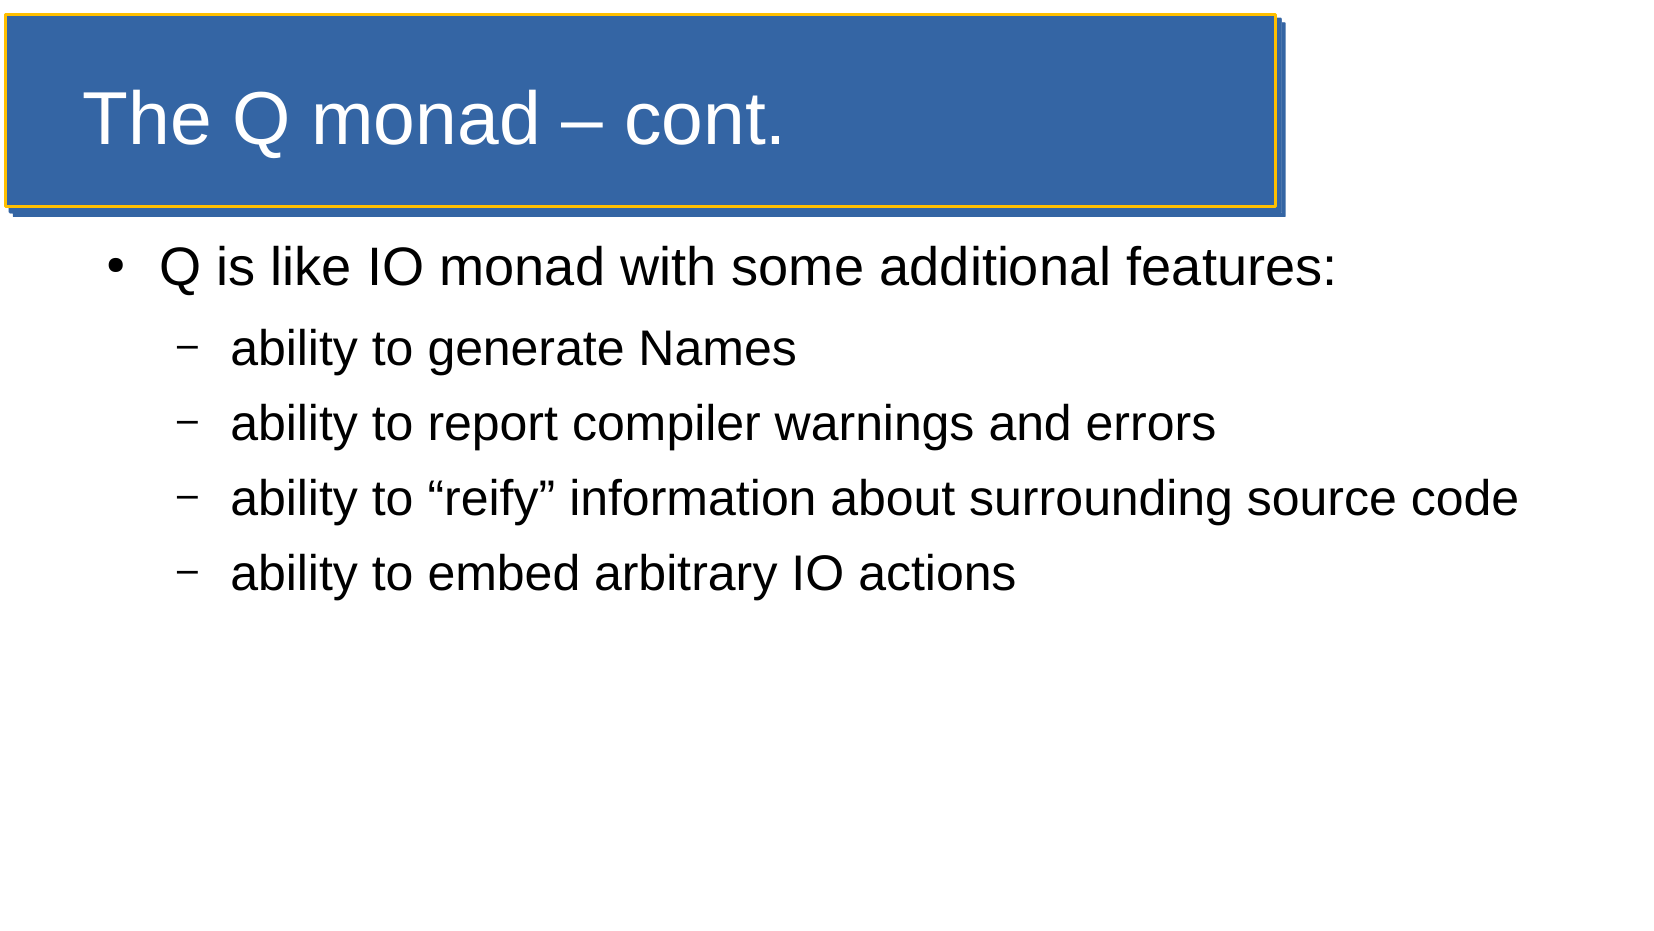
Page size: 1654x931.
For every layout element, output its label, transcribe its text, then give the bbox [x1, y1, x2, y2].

title The Q monad – cont. [82, 44, 1235, 192]
list Q is like IO monad with some additional features: ability to generate Names ability to report compiler warnings and errors ability to “reify” information about surrounding source code ability to embed arbitrary IO actions [88, 236, 1565, 798]
